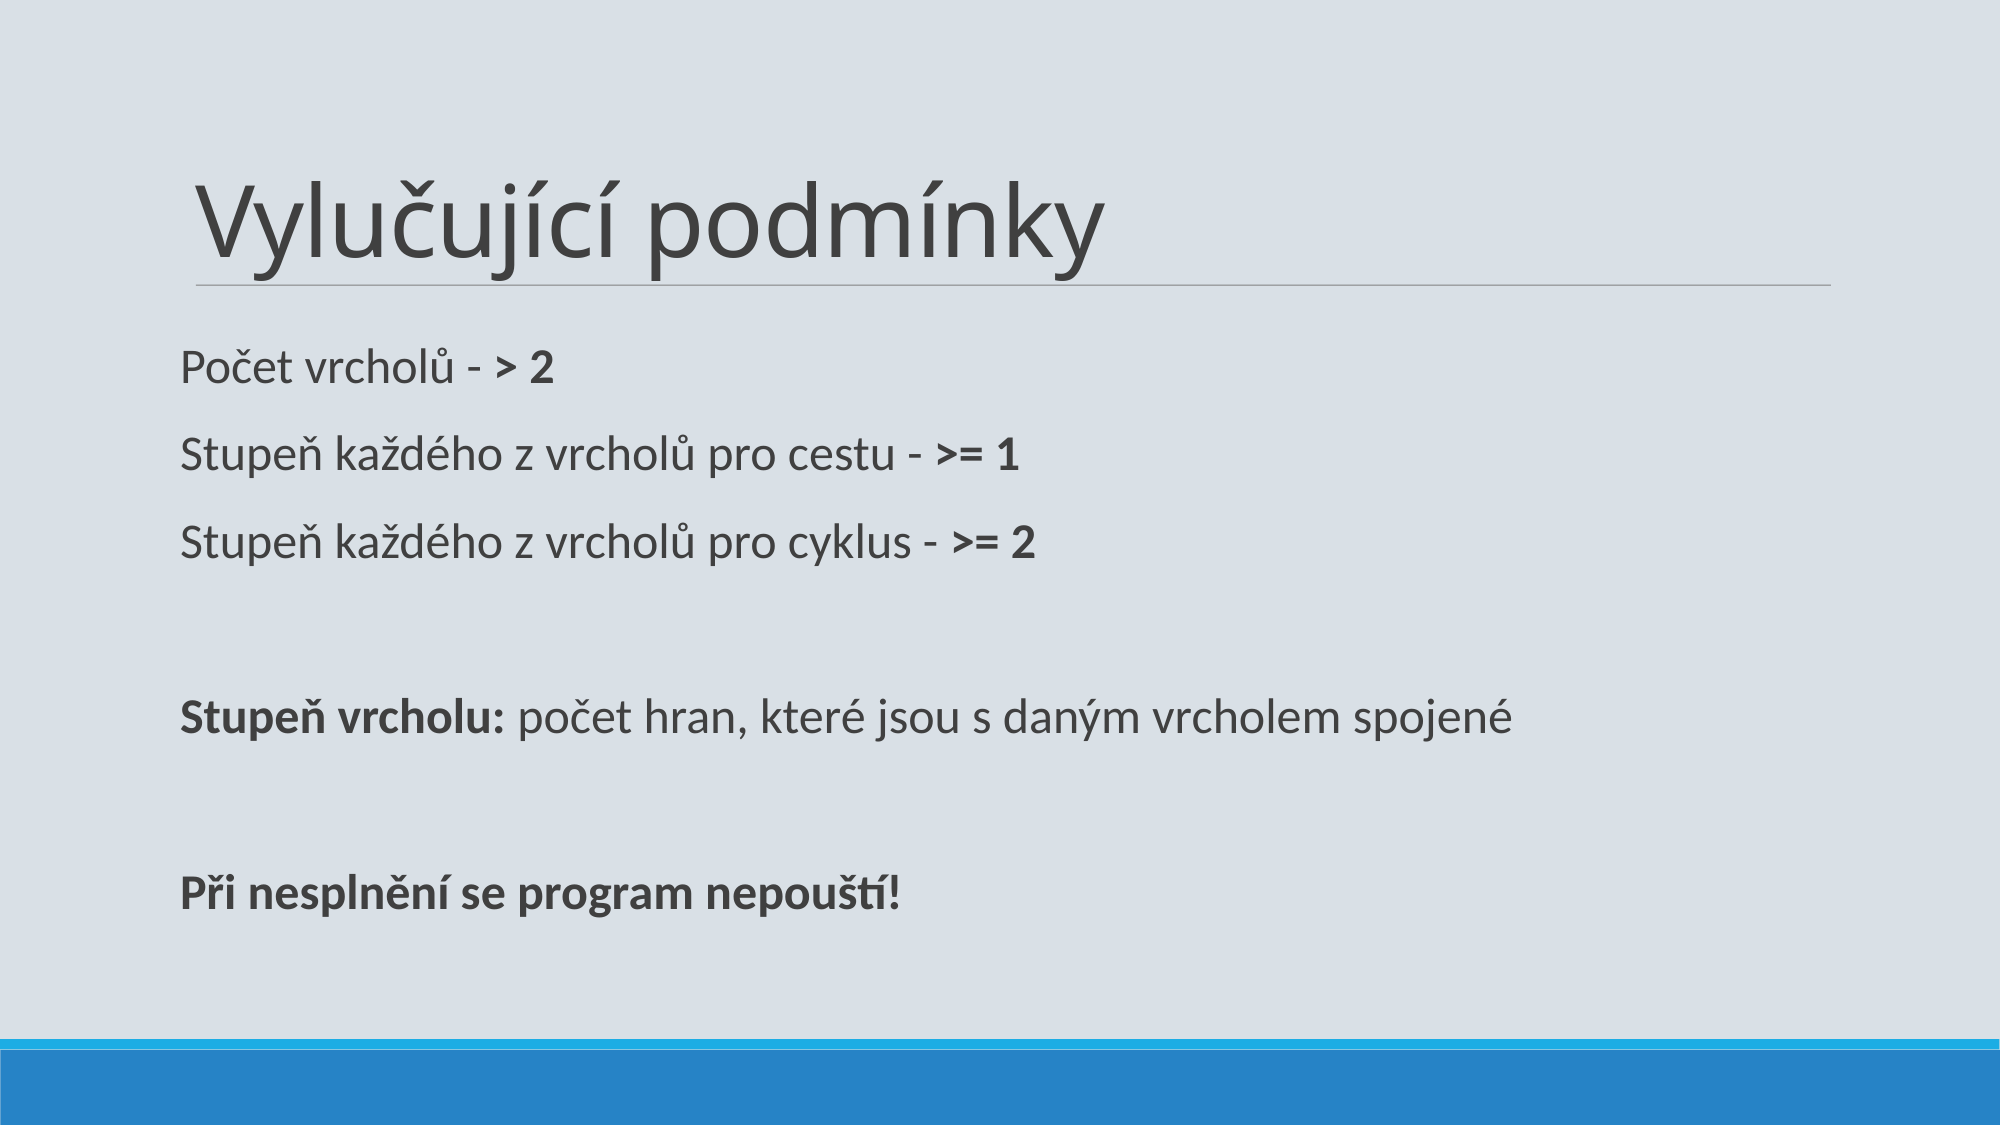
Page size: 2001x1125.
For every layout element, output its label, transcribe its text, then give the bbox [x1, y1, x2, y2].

subtitle Počet vrcholů - > 2 Stupeň každého z vrcholů pro cestu - >= 1 Stupeň každého z vrcholů pro cyklus - >= 2 Stupeň vrcholu: počet hran, které jsou s daným vrcholem spojené Při nesplnění se program nepouští! [180, 302, 1830, 963]
title Vylučující podmínky [180, 47, 1830, 285]
